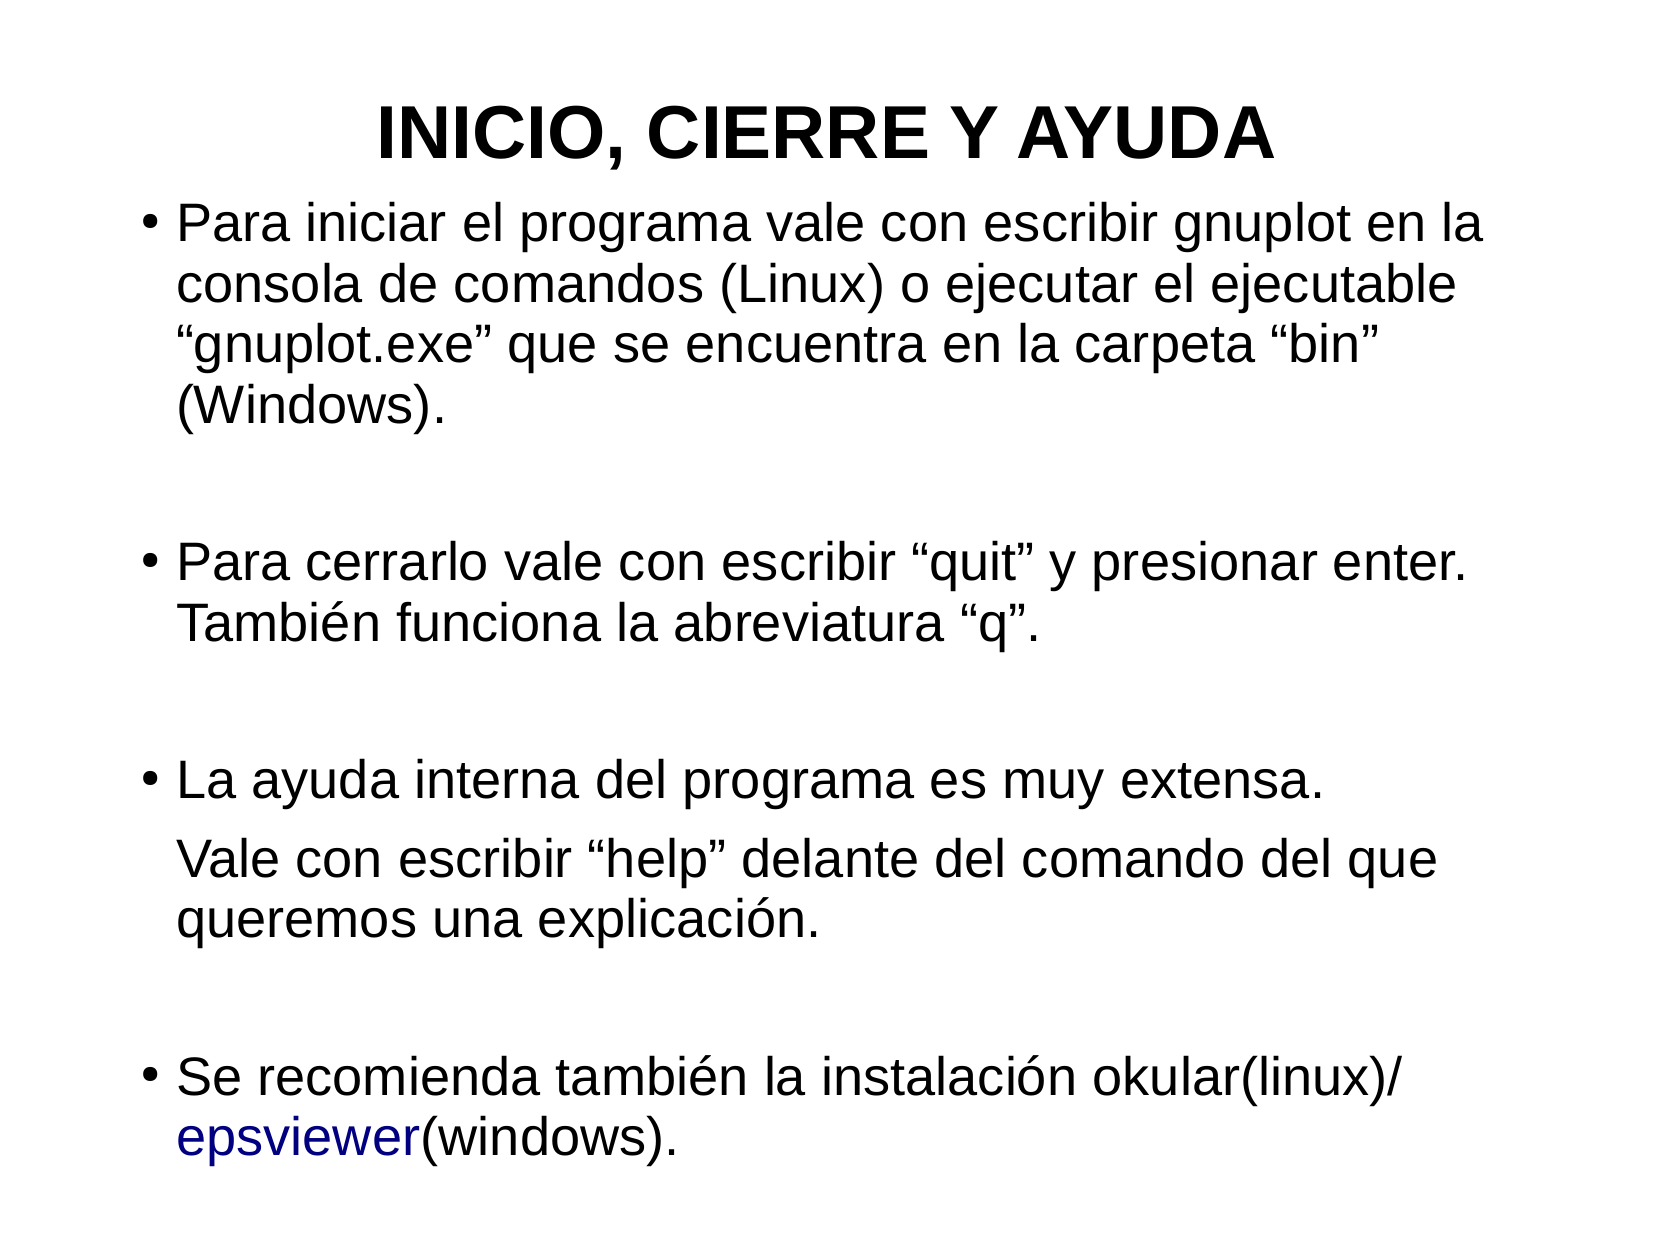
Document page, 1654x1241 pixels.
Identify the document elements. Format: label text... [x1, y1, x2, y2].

title INICIO, CIERRE Y AYUDA [82, 29, 1571, 237]
subtitle Para iniciar el programa vale con escribir gnuplot en la consola de comandos (Linux) o ejecutar el ejecutable “gnuplot.exe” que se encuentra en la carpeta “bin” (Windows). Para cerrarlo vale con escribir “quit” y presionar enter. También funciona la abreviatura “q”. La ayuda interna del programa es muy extensa. Vale con escribir “help” delante del comando del que queremos una explicación. Se recomienda también la instalación okular(linux)/epsviewer(windows). [140, 192, 1499, 1241]
